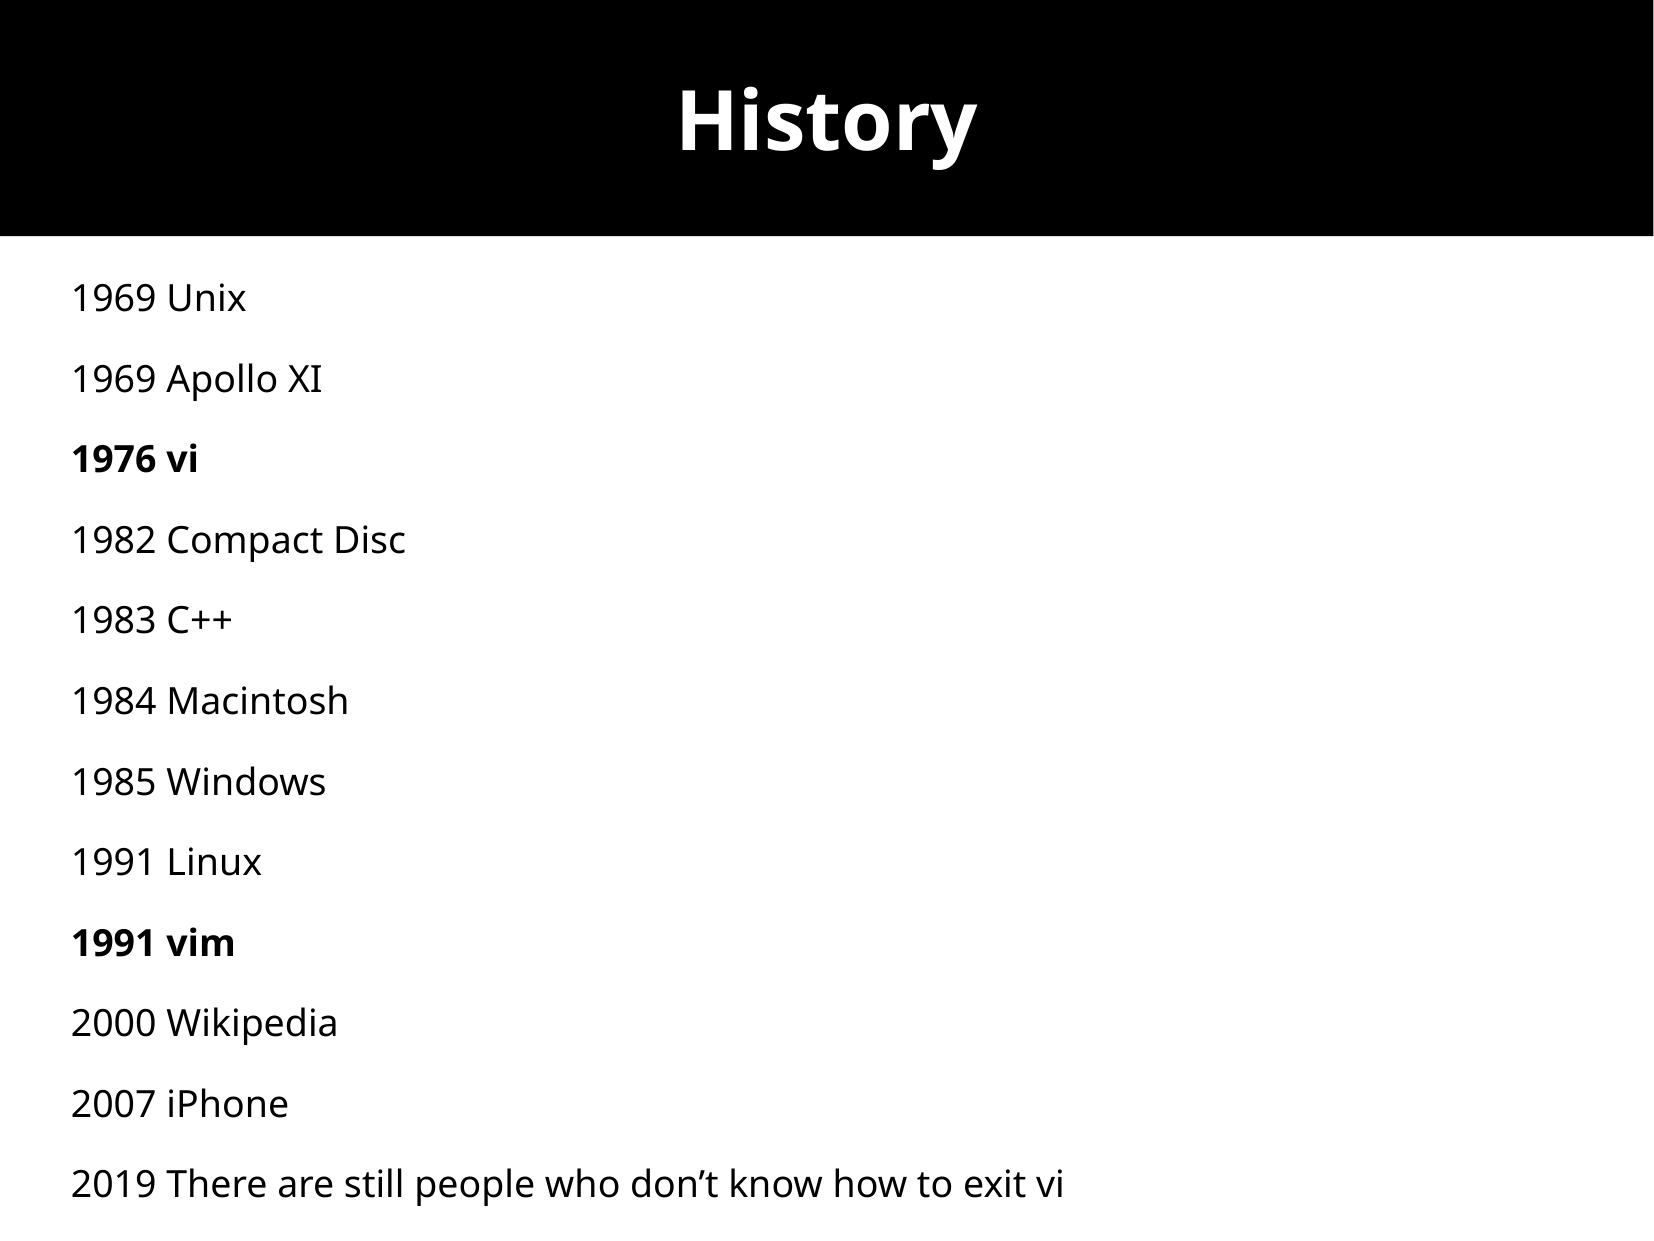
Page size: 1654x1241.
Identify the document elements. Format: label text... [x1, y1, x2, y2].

subtitle History [0, 0, 1654, 237]
text_box 1969 Unix 1969 Apollo XI 1976 vi 1982 Compact Disc 1983 C++ 1984 Macintosh 1985 Windows 1991 Linux 1991 vim 2000 Wikipedia 2007 iPhone 2019 There are still people who don’t know how to exit vi [70, 271, 1559, 1233]
